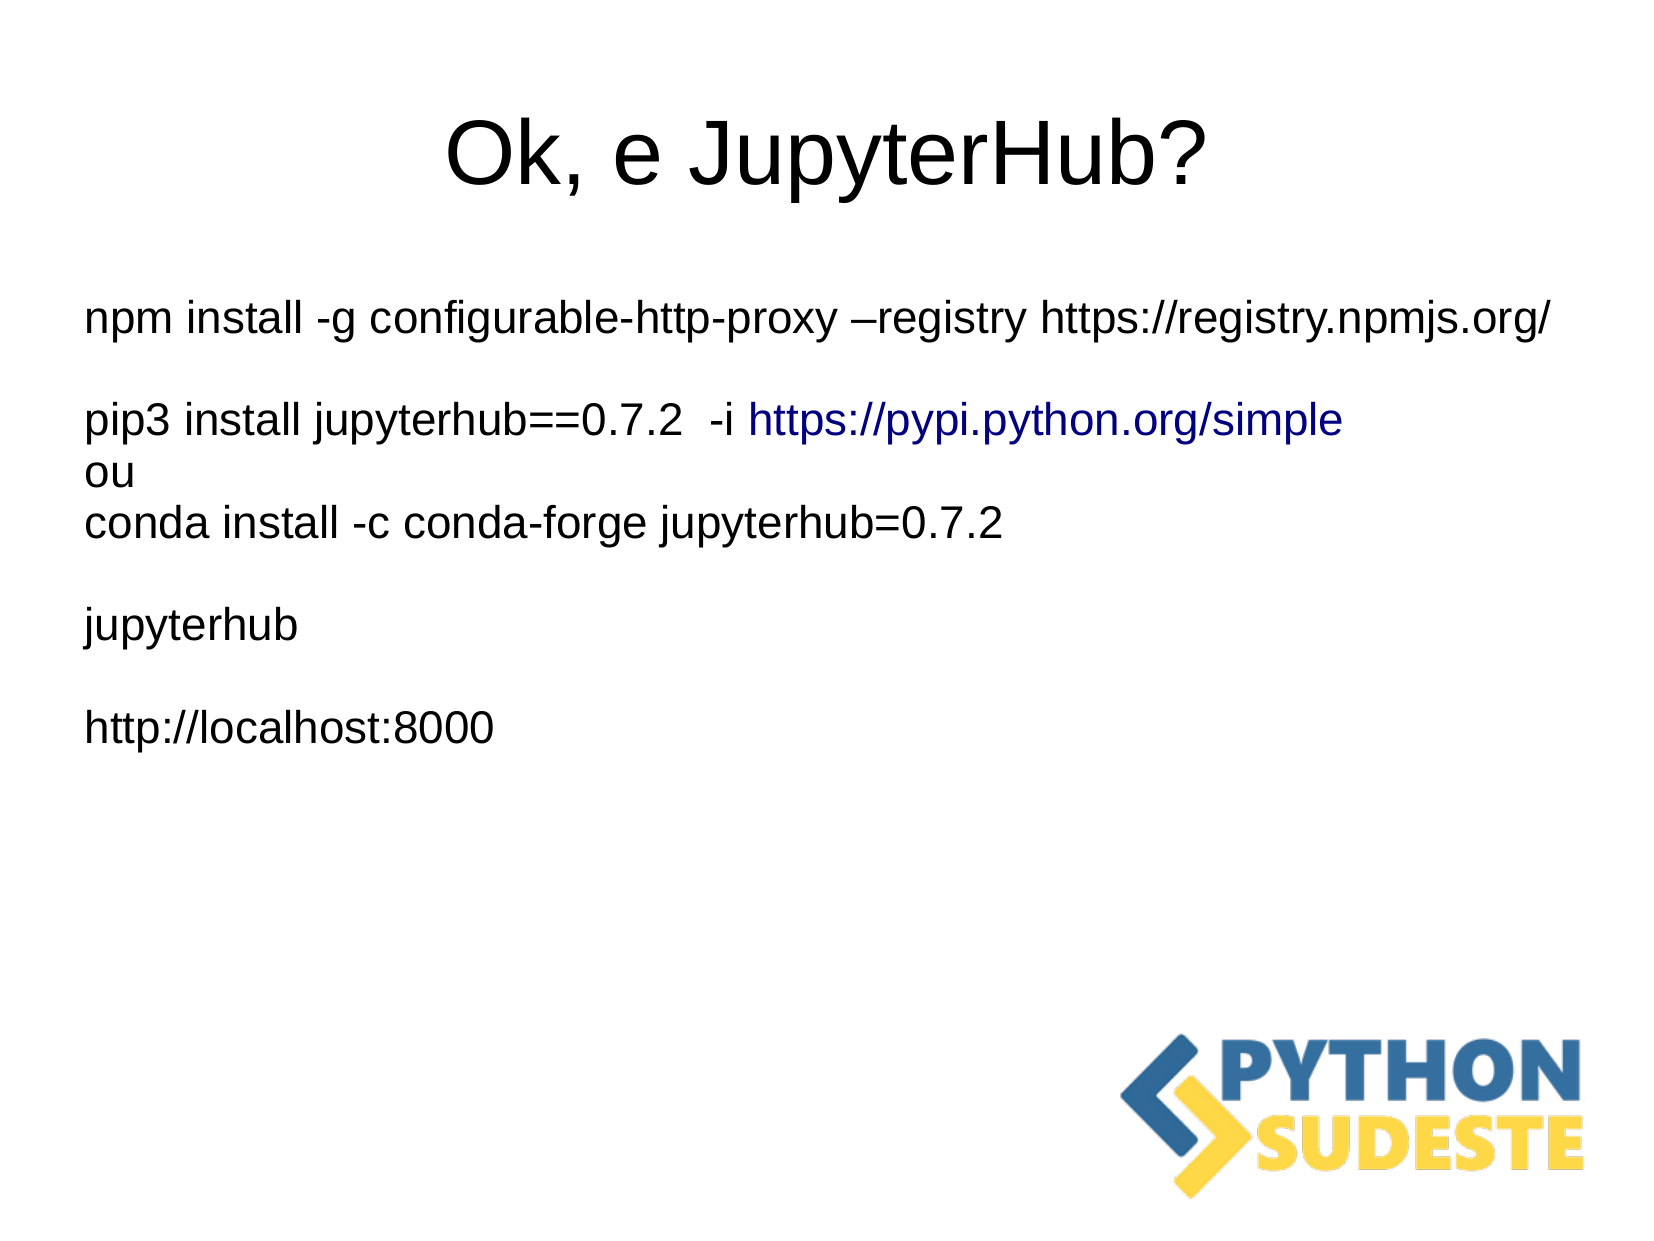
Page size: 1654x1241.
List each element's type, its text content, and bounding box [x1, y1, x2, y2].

title Ok, e JupyterHub? [82, 49, 1571, 257]
picture [1118, 1032, 1654, 1203]
text_box npm install -g configurable-http-proxy –registry https://registry.npmjs.org/ pip3 install jupyterhub==0.7.2 -i https://pypi.python.org/simple ou conda install -c conda-forge jupyterhub=0.7.2 jupyterhub http://localhost:8000 [70, 284, 1616, 761]
